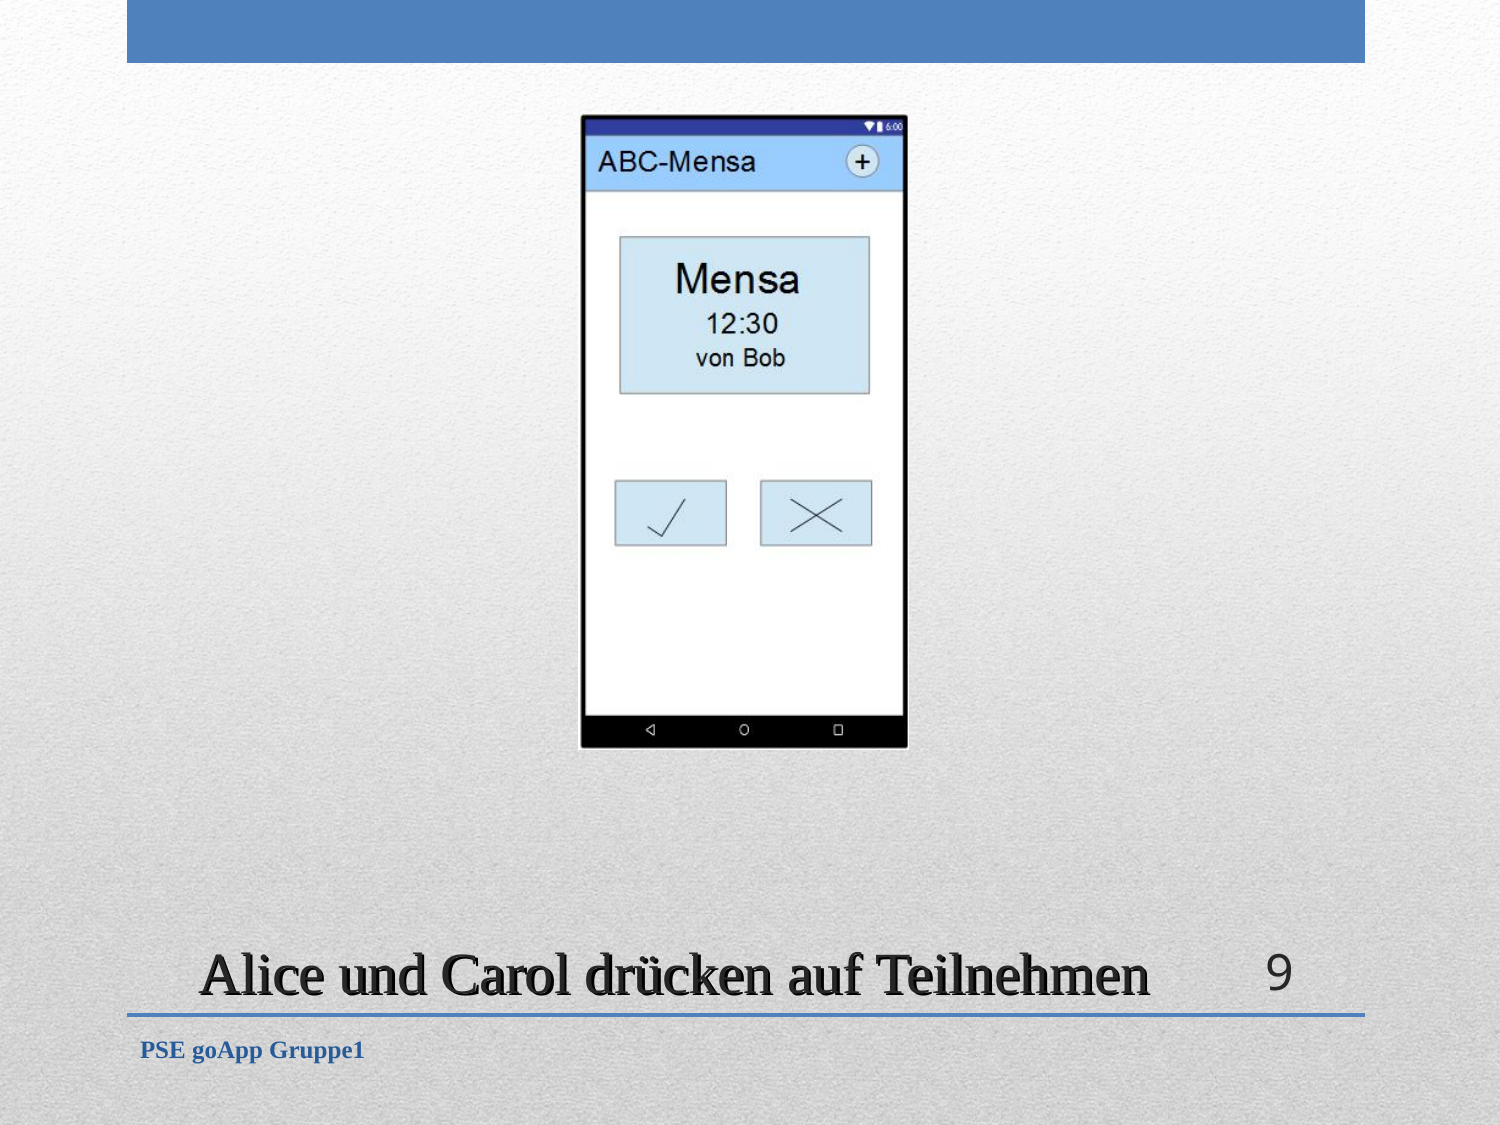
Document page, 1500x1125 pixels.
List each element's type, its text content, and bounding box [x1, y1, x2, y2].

picture [578, 112, 909, 751]
text_box PSE goApp Gruppe1 [125, 1018, 925, 1079]
title Alice und Carol drücken auf Teilnehmen [125, 750, 1238, 1013]
text_box [1250, 933, 1376, 993]
